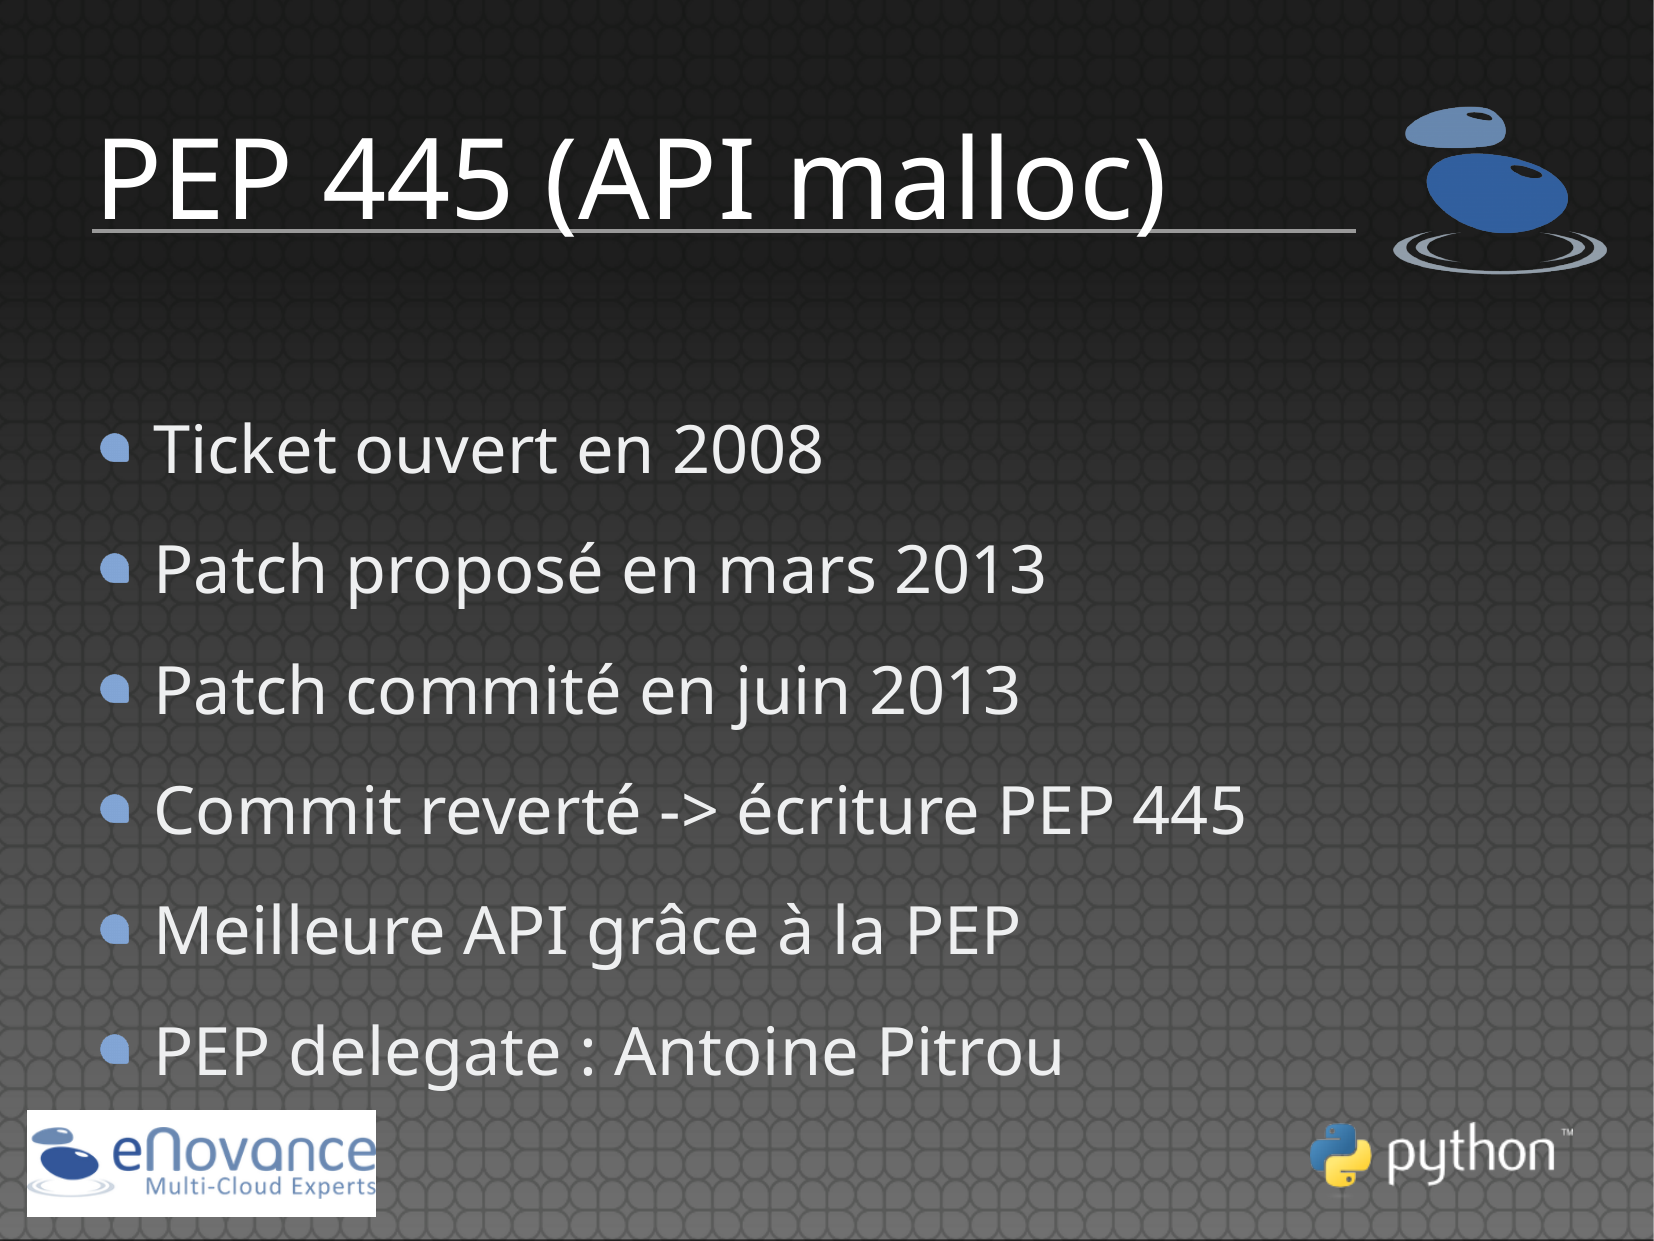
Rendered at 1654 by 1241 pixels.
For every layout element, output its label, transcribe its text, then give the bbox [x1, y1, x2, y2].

picture [0, 0, 1654, 1241]
title PEP 445 (API malloc) [94, 100, 1426, 251]
list Ticket ouvert en 2008 Patch proposé en mars 2013 Patch commité en juin 2013 Commit reverté -> écriture PEP 445 Meilleure API grâce à la PEP PEP delegate : Antoine Pitrou [82, 402, 1571, 959]
